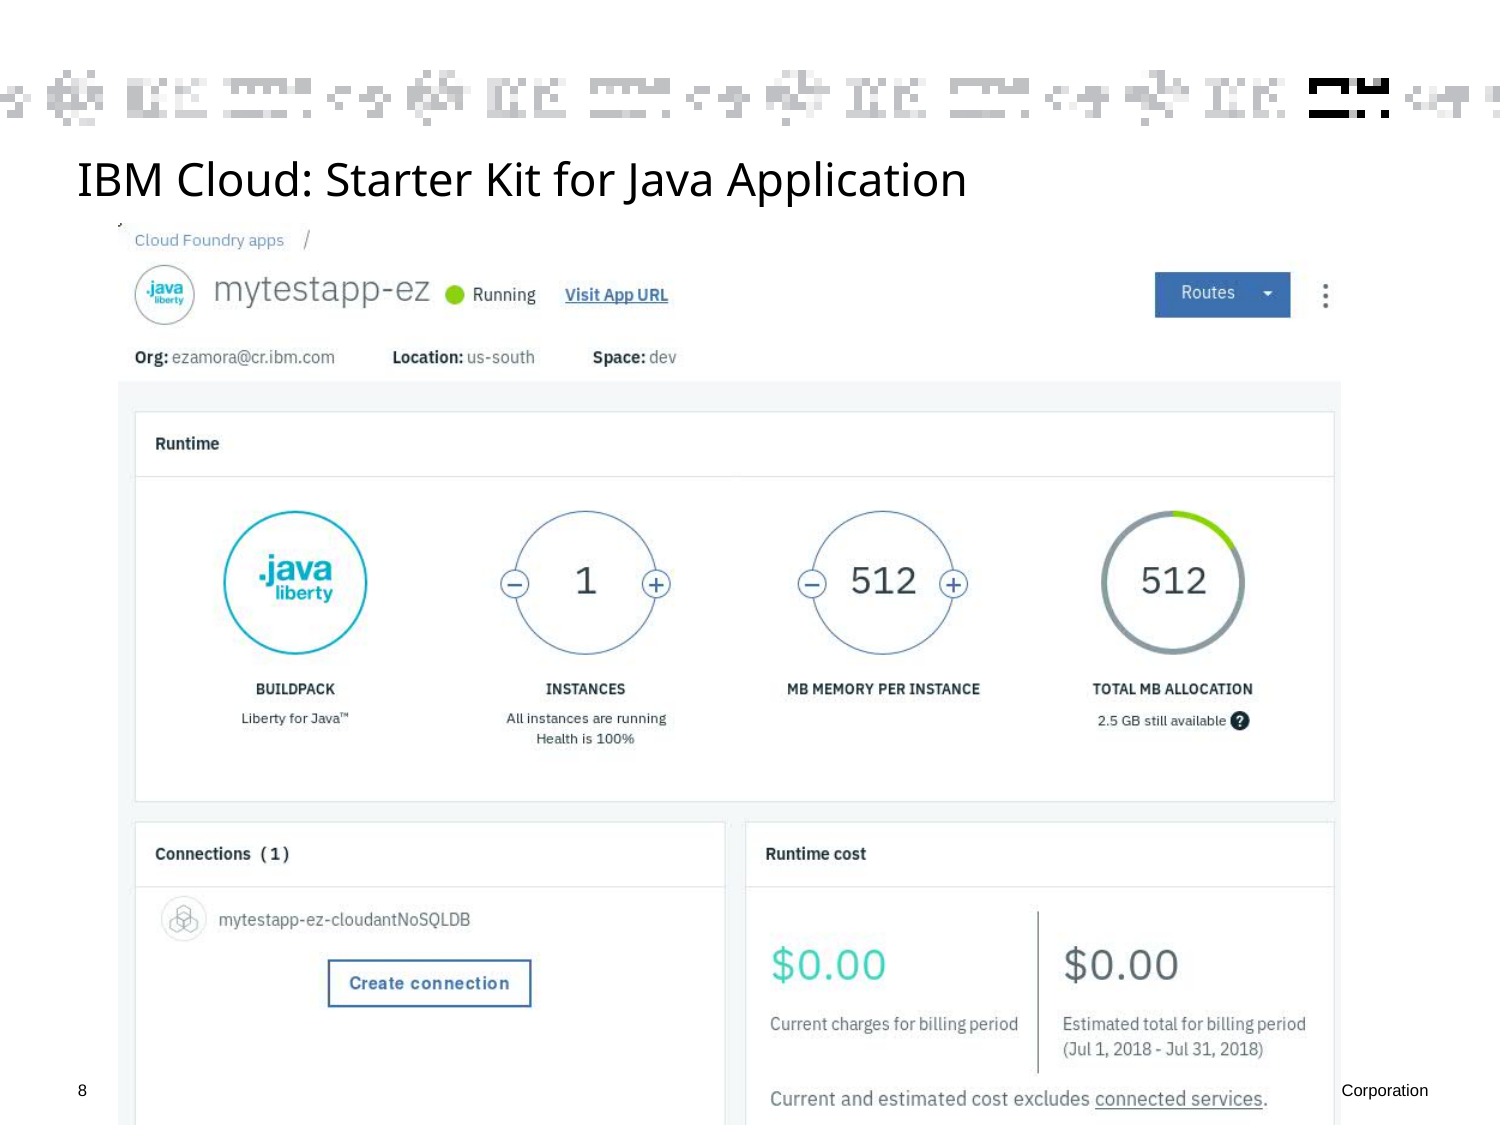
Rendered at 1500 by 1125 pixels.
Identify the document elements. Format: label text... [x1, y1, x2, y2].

title IBM Cloud: Starter Kit for Java Application [62, 149, 1488, 255]
picture [0, 0, 1500, 1125]
